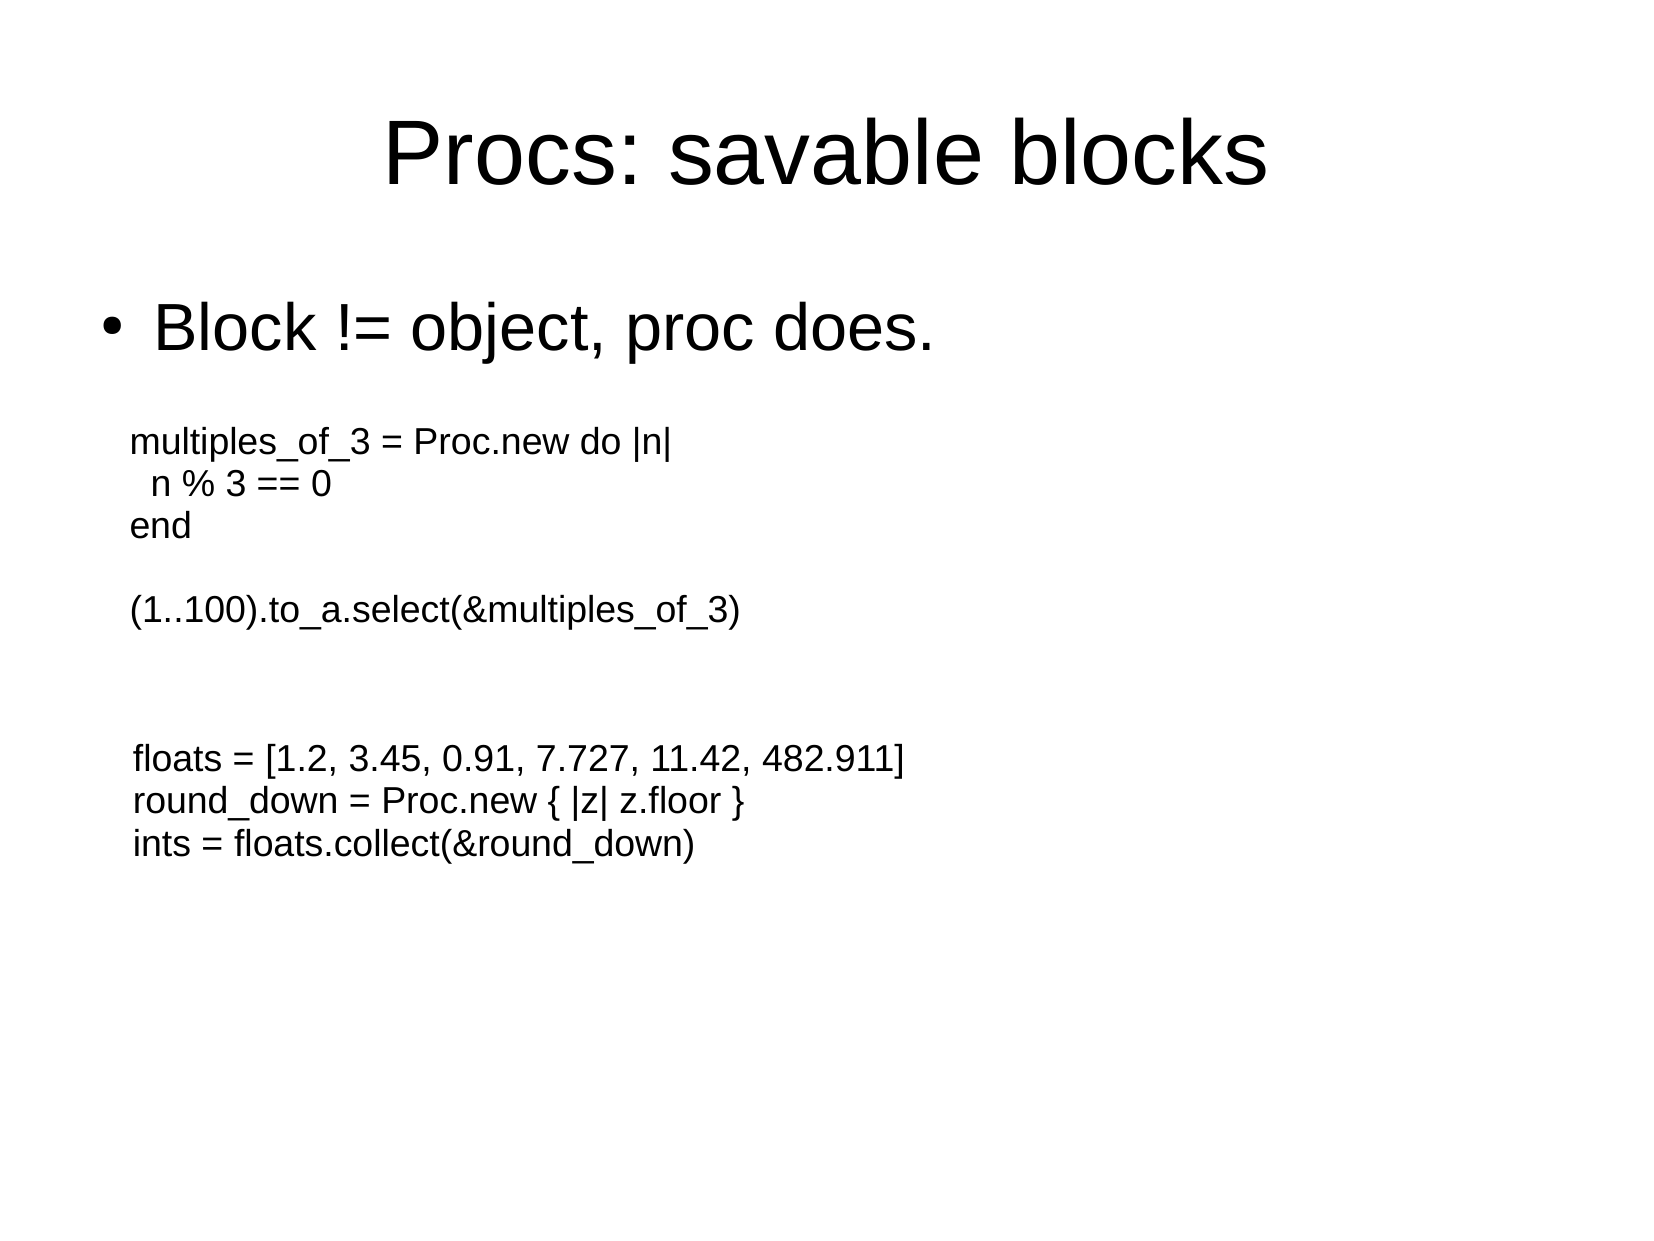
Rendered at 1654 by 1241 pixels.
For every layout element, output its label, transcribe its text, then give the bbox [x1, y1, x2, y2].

text_box multiples_of_3 = Proc.new do |n| n % 3 == 0 end (1..100).to_a.select(&multiples_of_3) [114, 413, 756, 639]
text_box floats = [1.2, 3.45, 0.91, 7.727, 11.42, 482.911] round_down = Proc.new { |z| z.floor } ints = floats.collect(&round_down) [118, 730, 921, 1040]
list Block != object, proc does. [82, 290, 1571, 402]
title Procs: savable blocks [82, 49, 1571, 257]
